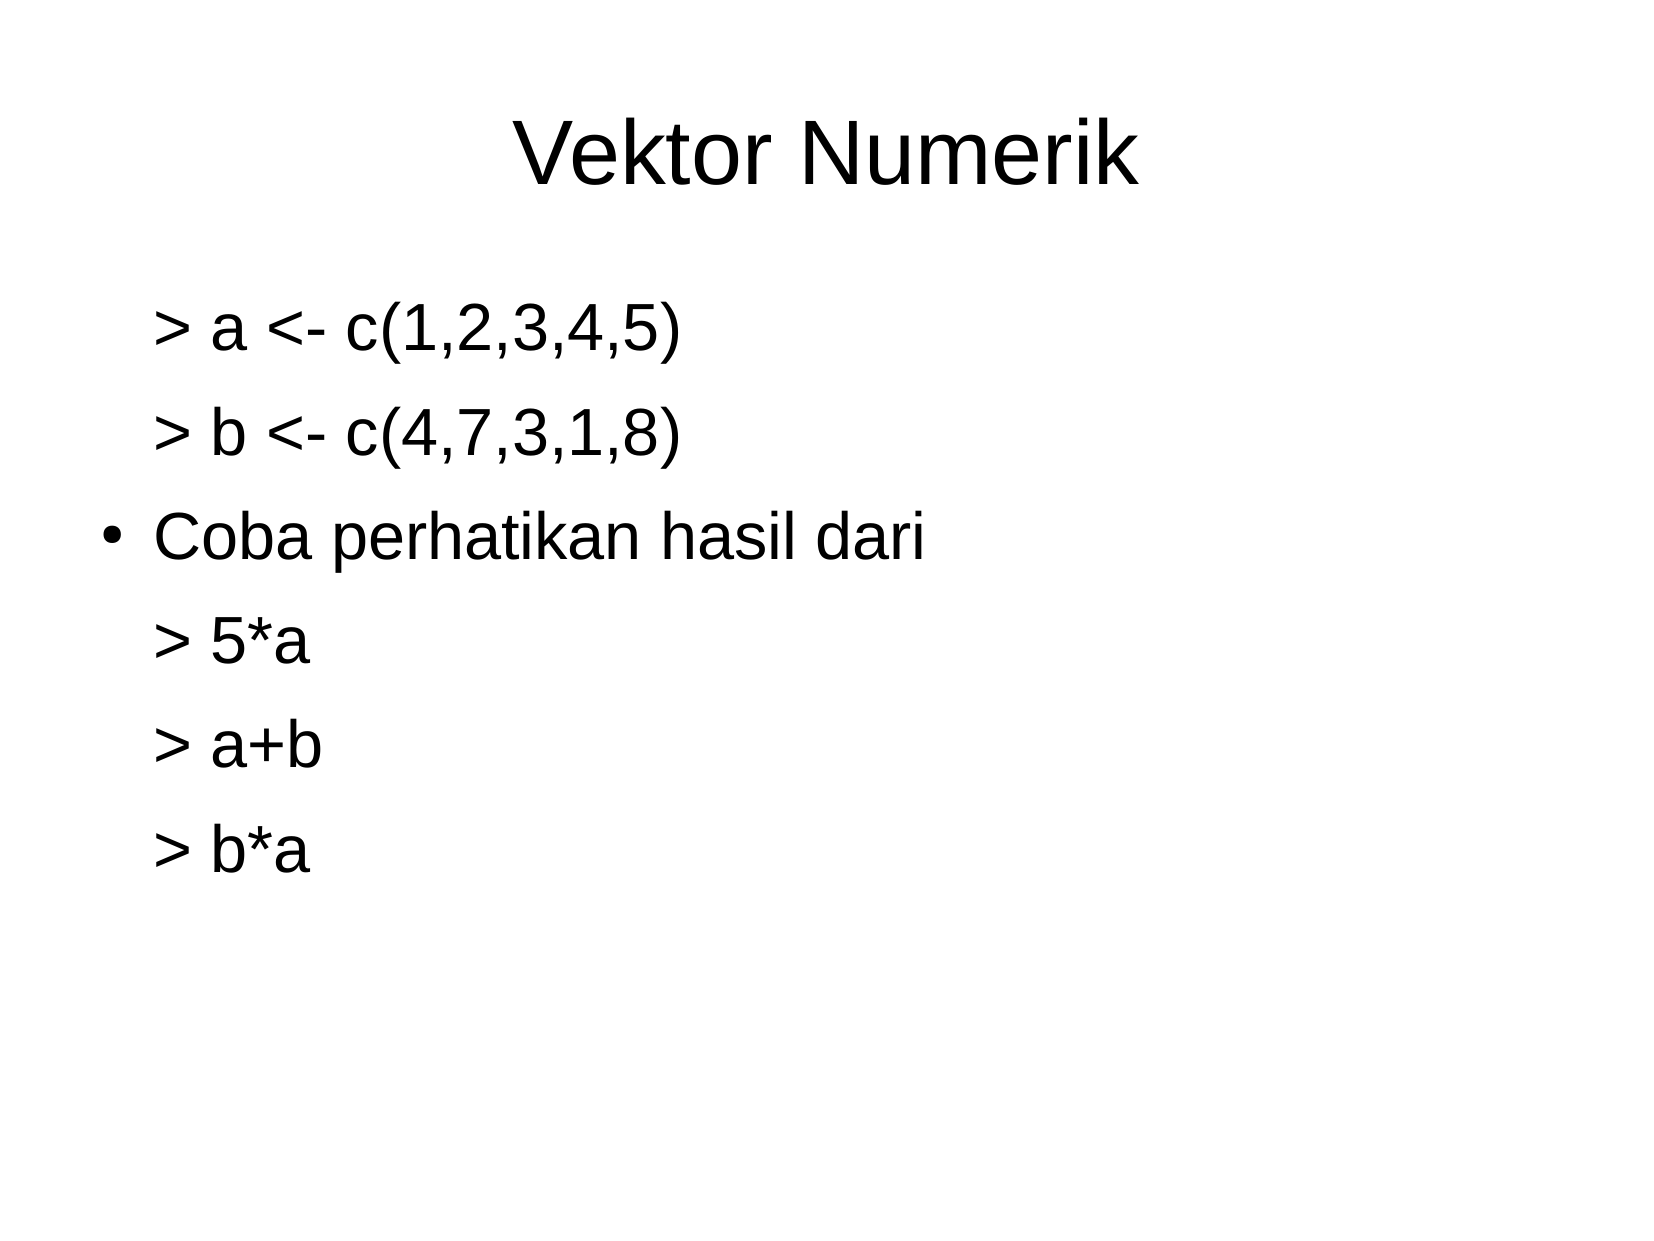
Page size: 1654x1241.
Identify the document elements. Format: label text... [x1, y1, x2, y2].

list > a <- c(1,2,3,4,5) > b <- c(4,7,3,1,8) Coba perhatikan hasil dari > 5*a > a+b > b*a [82, 290, 1571, 1010]
title Vektor Numerik [82, 49, 1571, 257]
